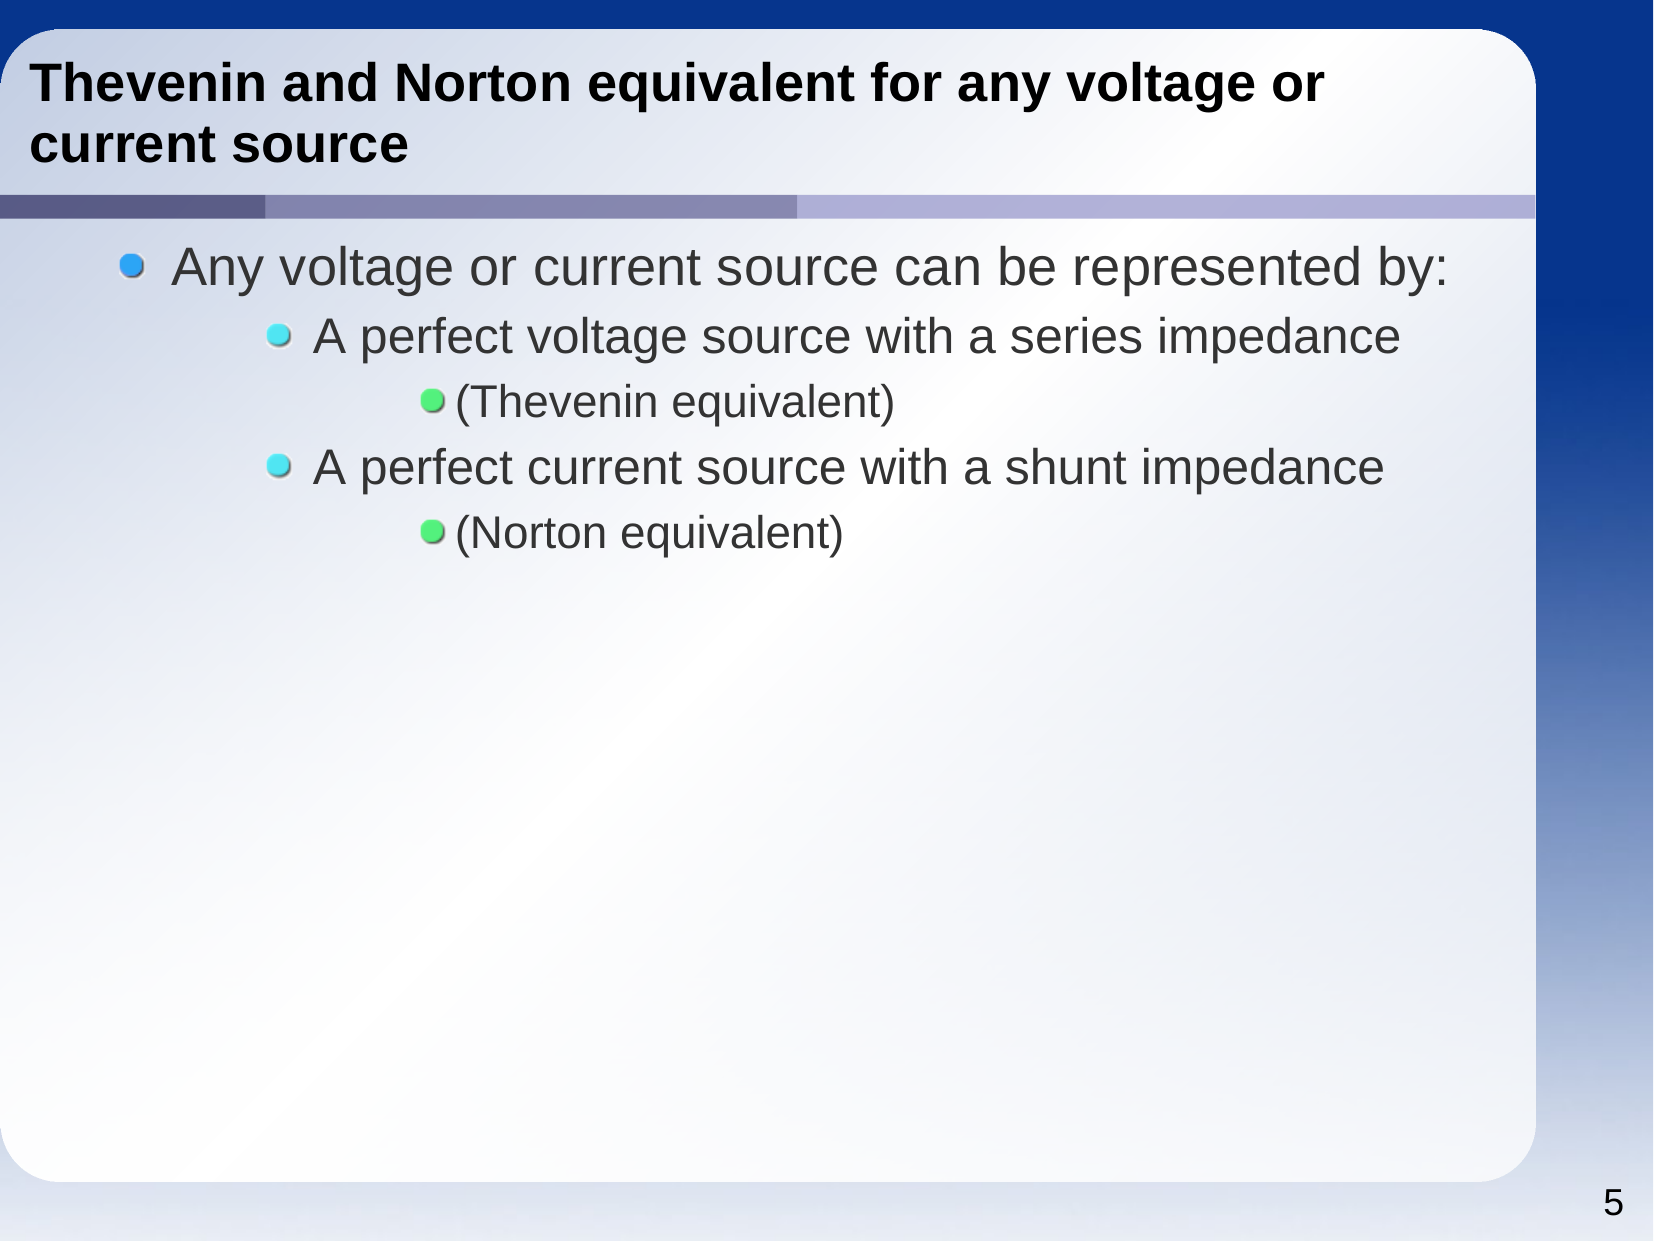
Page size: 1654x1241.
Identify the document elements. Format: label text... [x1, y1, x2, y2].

title Thevenin and Norton equivalent for any voltage or current source [29, 49, 1506, 178]
list Any voltage or current source can be represented by: A perfect voltage source with a series impedance (Thevenin equivalent) A perfect current source with a shunt impedance (Norton equivalent) [29, 236, 1506, 1152]
picture [0, 0, 1654, 1241]
